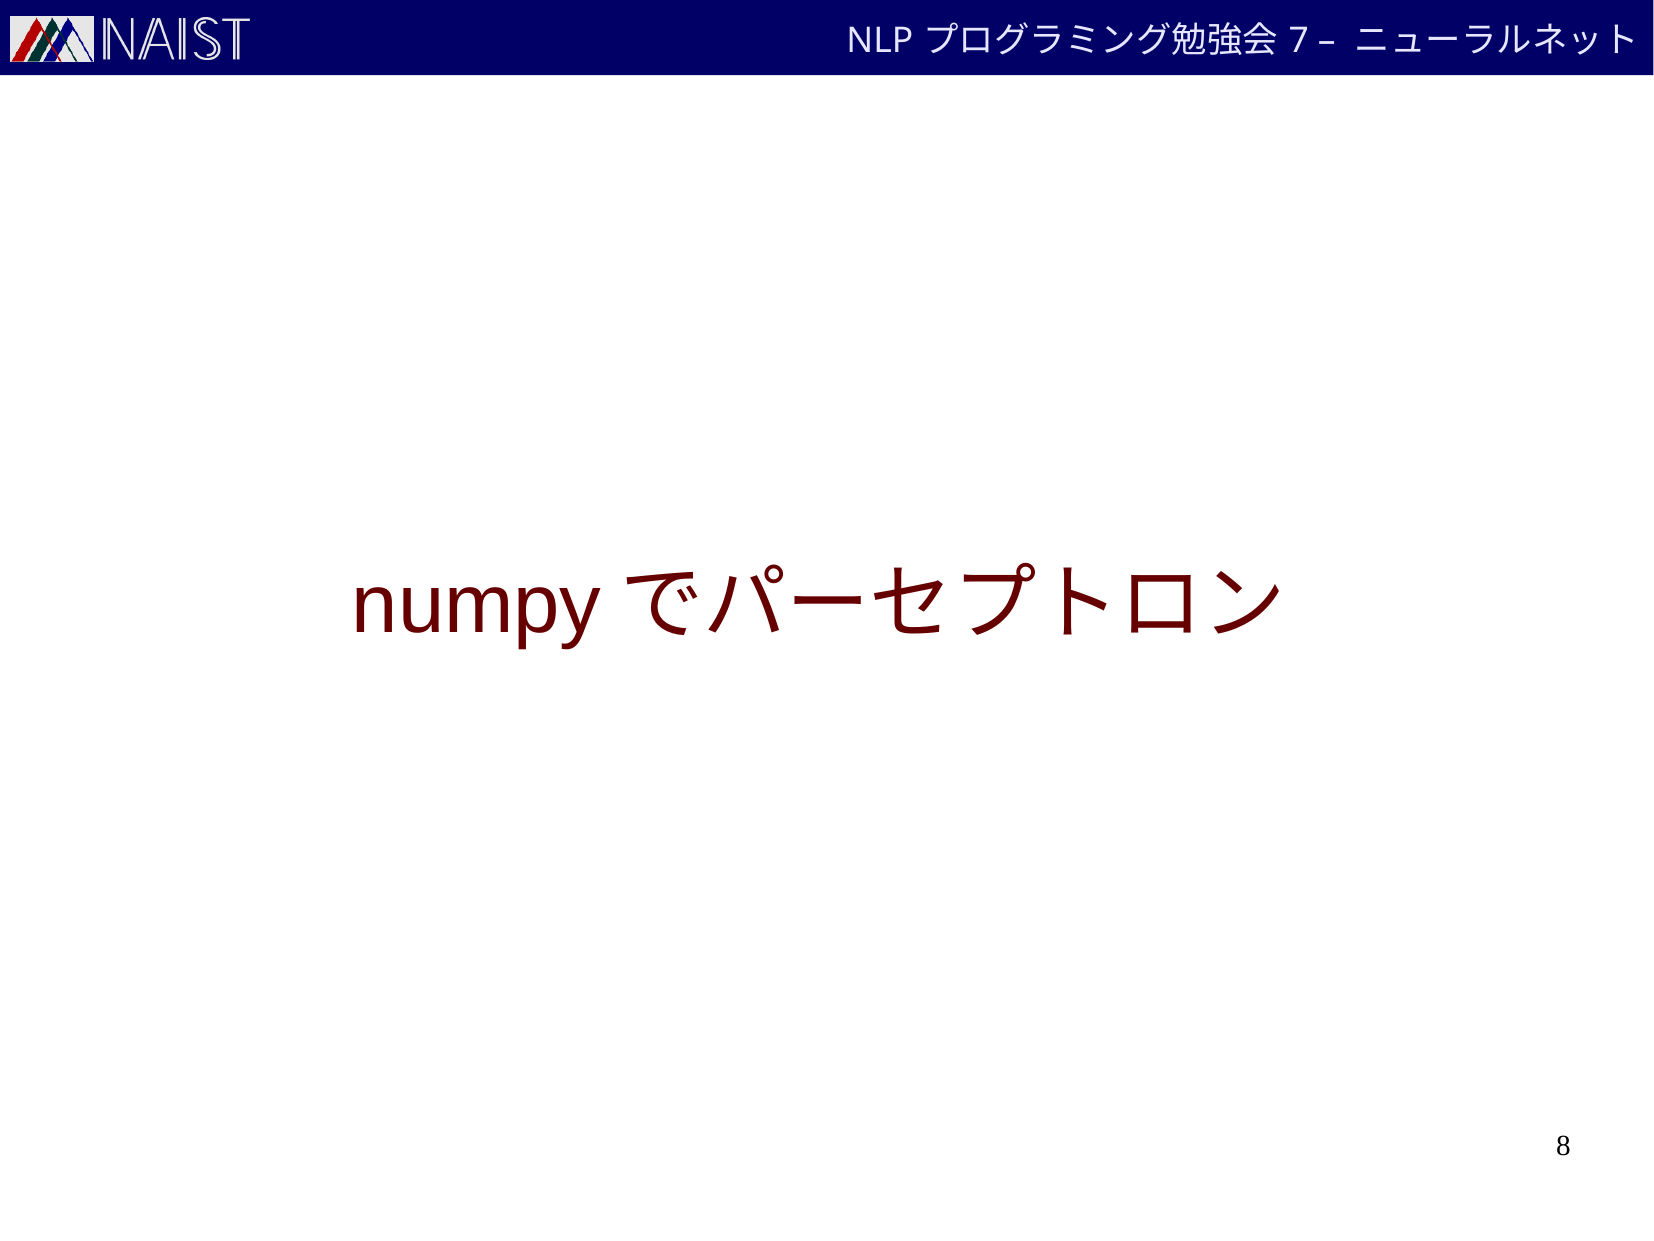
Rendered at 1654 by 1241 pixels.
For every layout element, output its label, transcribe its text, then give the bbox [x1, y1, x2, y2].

picture [10, 16, 94, 62]
picture [102, 17, 251, 60]
title numpyでパーセプトロン [75, 500, 1564, 692]
